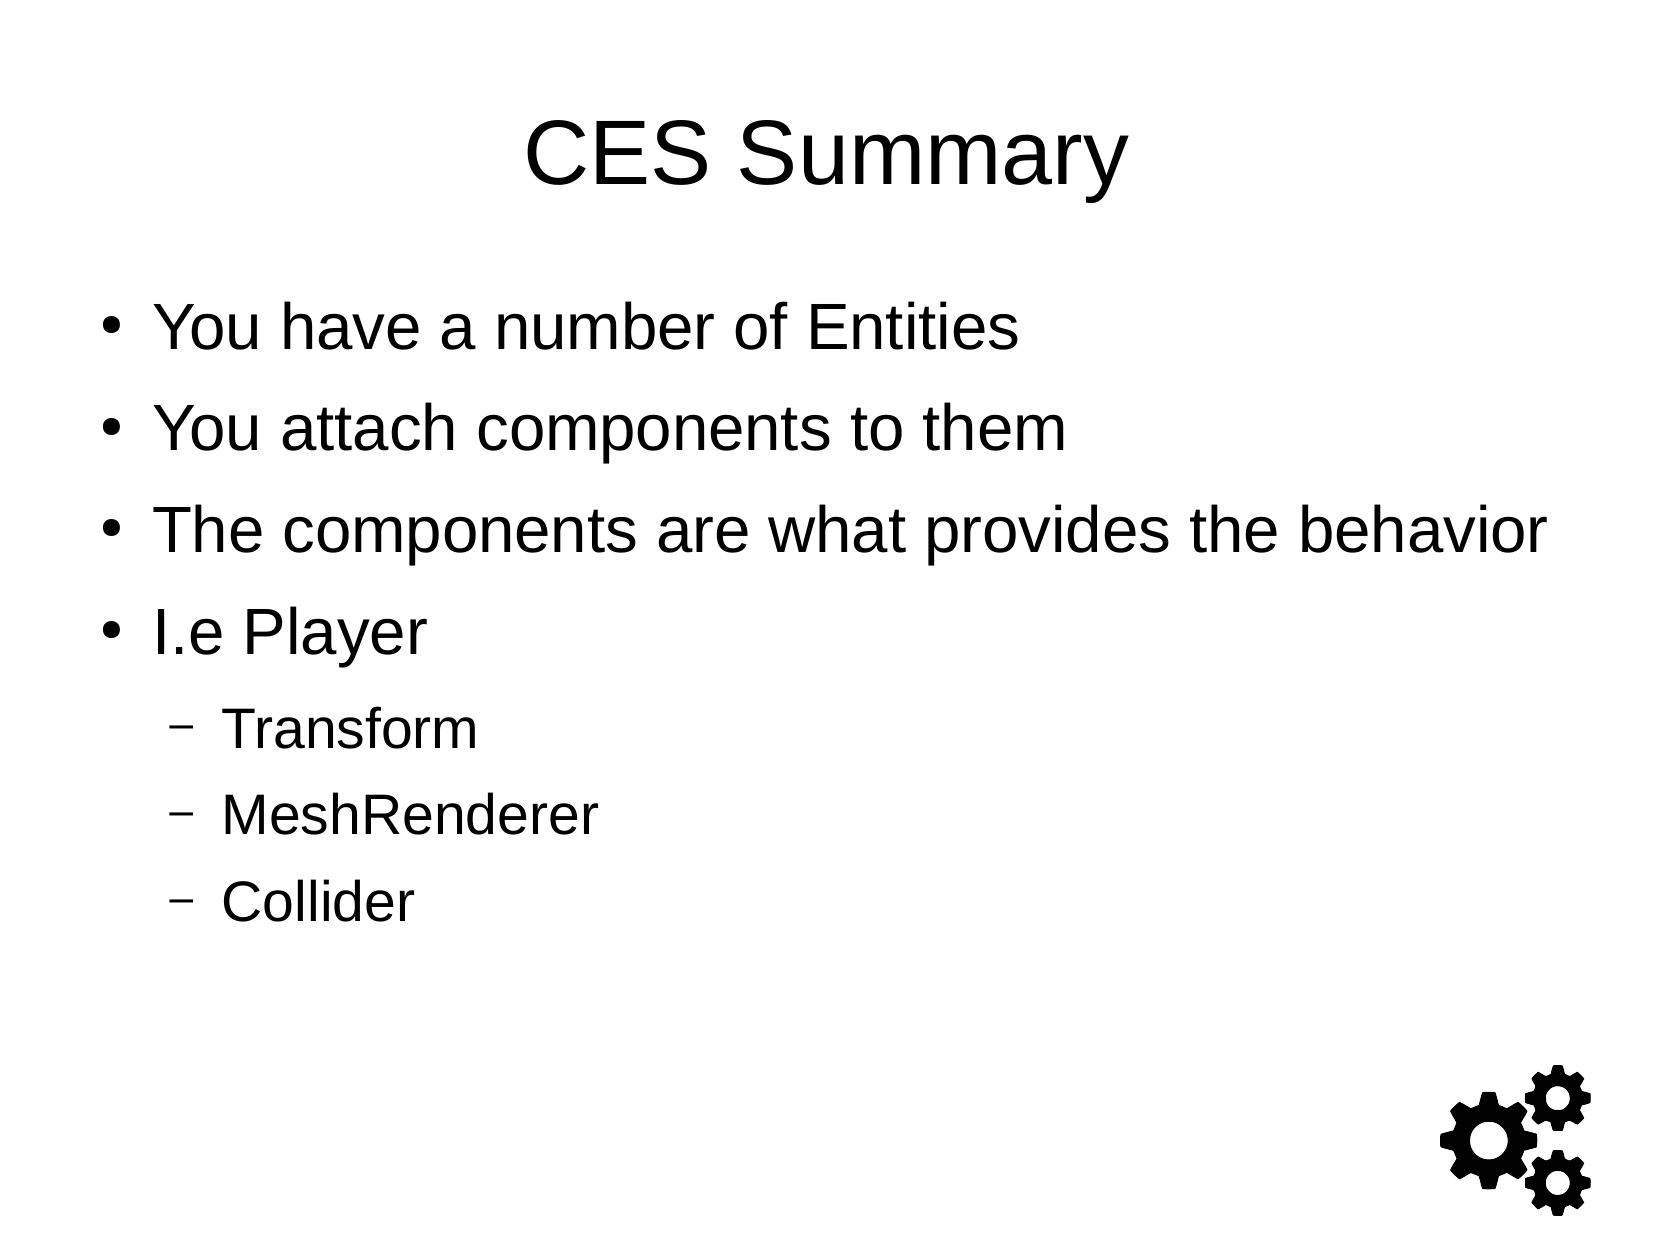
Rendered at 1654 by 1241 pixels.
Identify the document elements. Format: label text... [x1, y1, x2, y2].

picture [1440, 1065, 1591, 1216]
list You have a number of Entities You attach components to them The components are what provides the behavior I.e Player Transform MeshRenderer Collider [82, 290, 1571, 1010]
title CES Summary [82, 49, 1571, 257]
